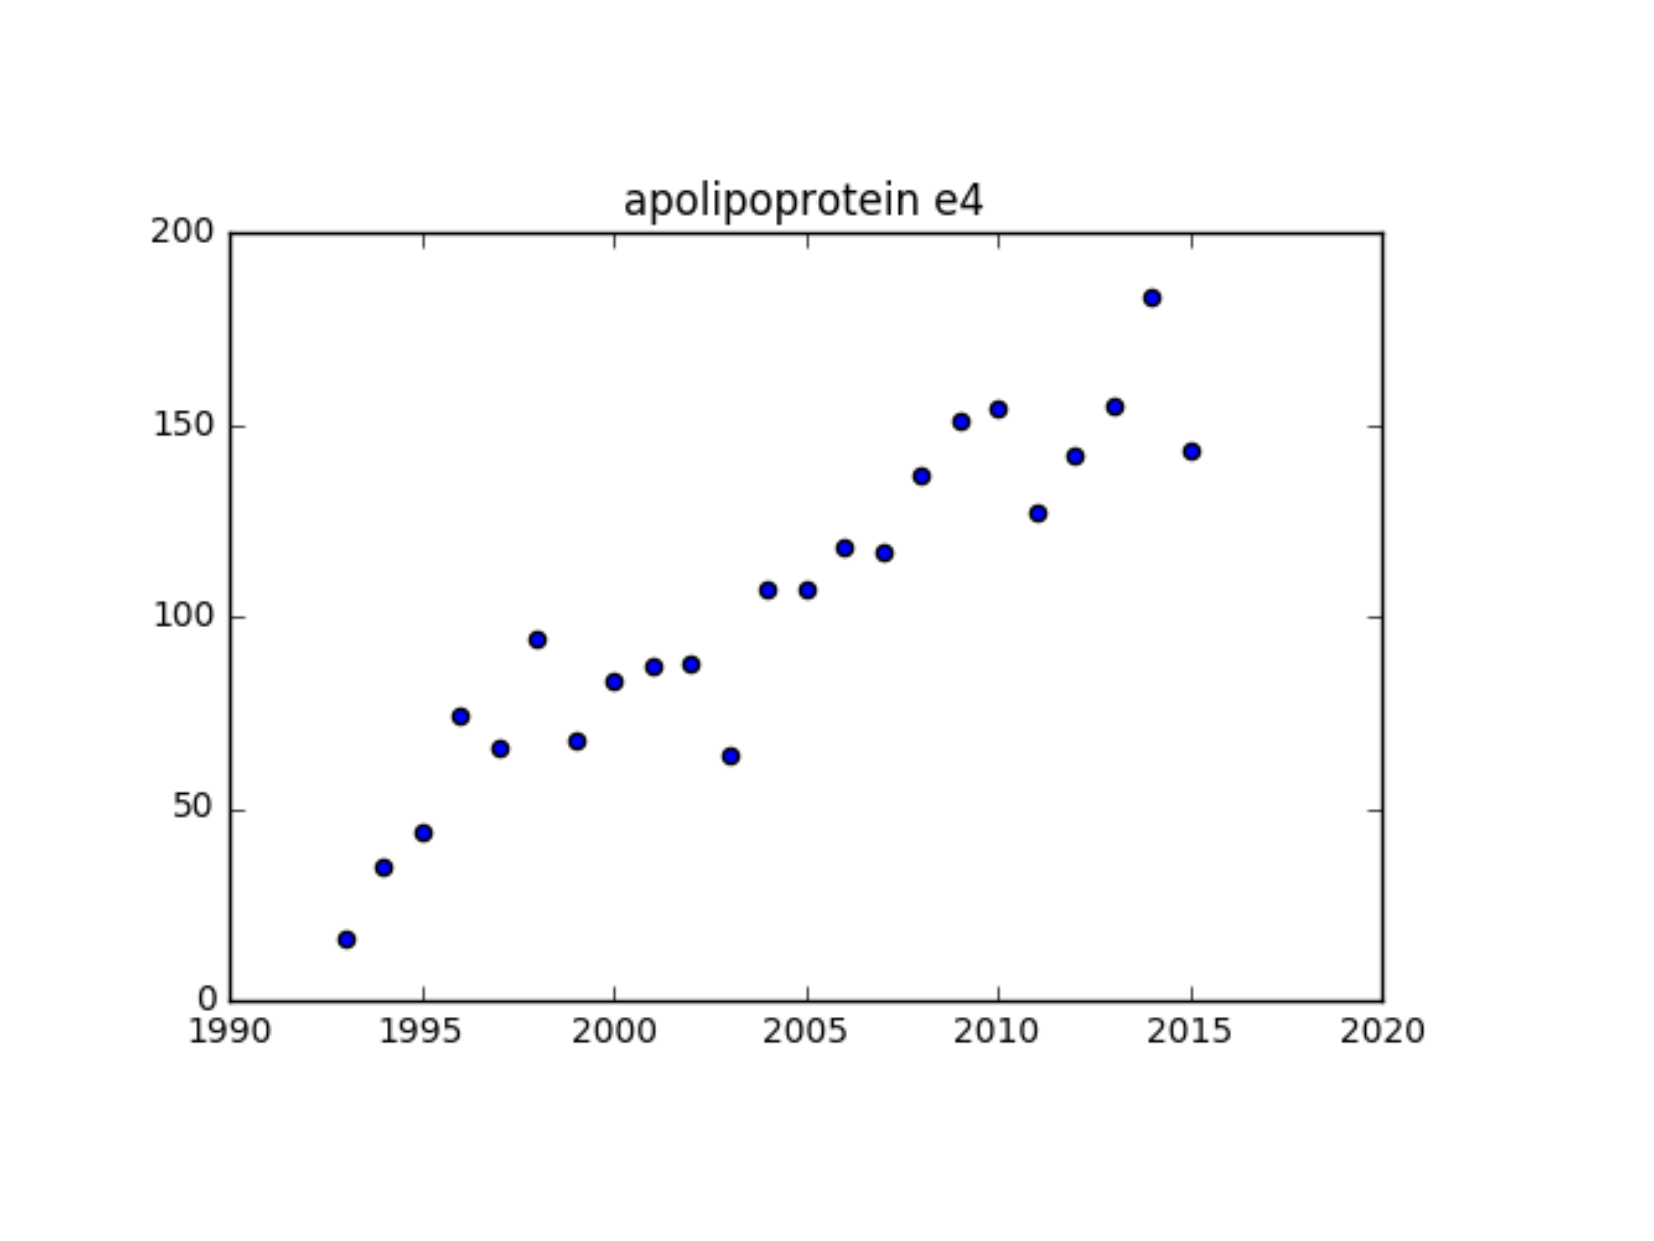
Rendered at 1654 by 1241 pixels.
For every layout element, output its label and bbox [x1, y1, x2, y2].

picture [44, 134, 1531, 1126]
